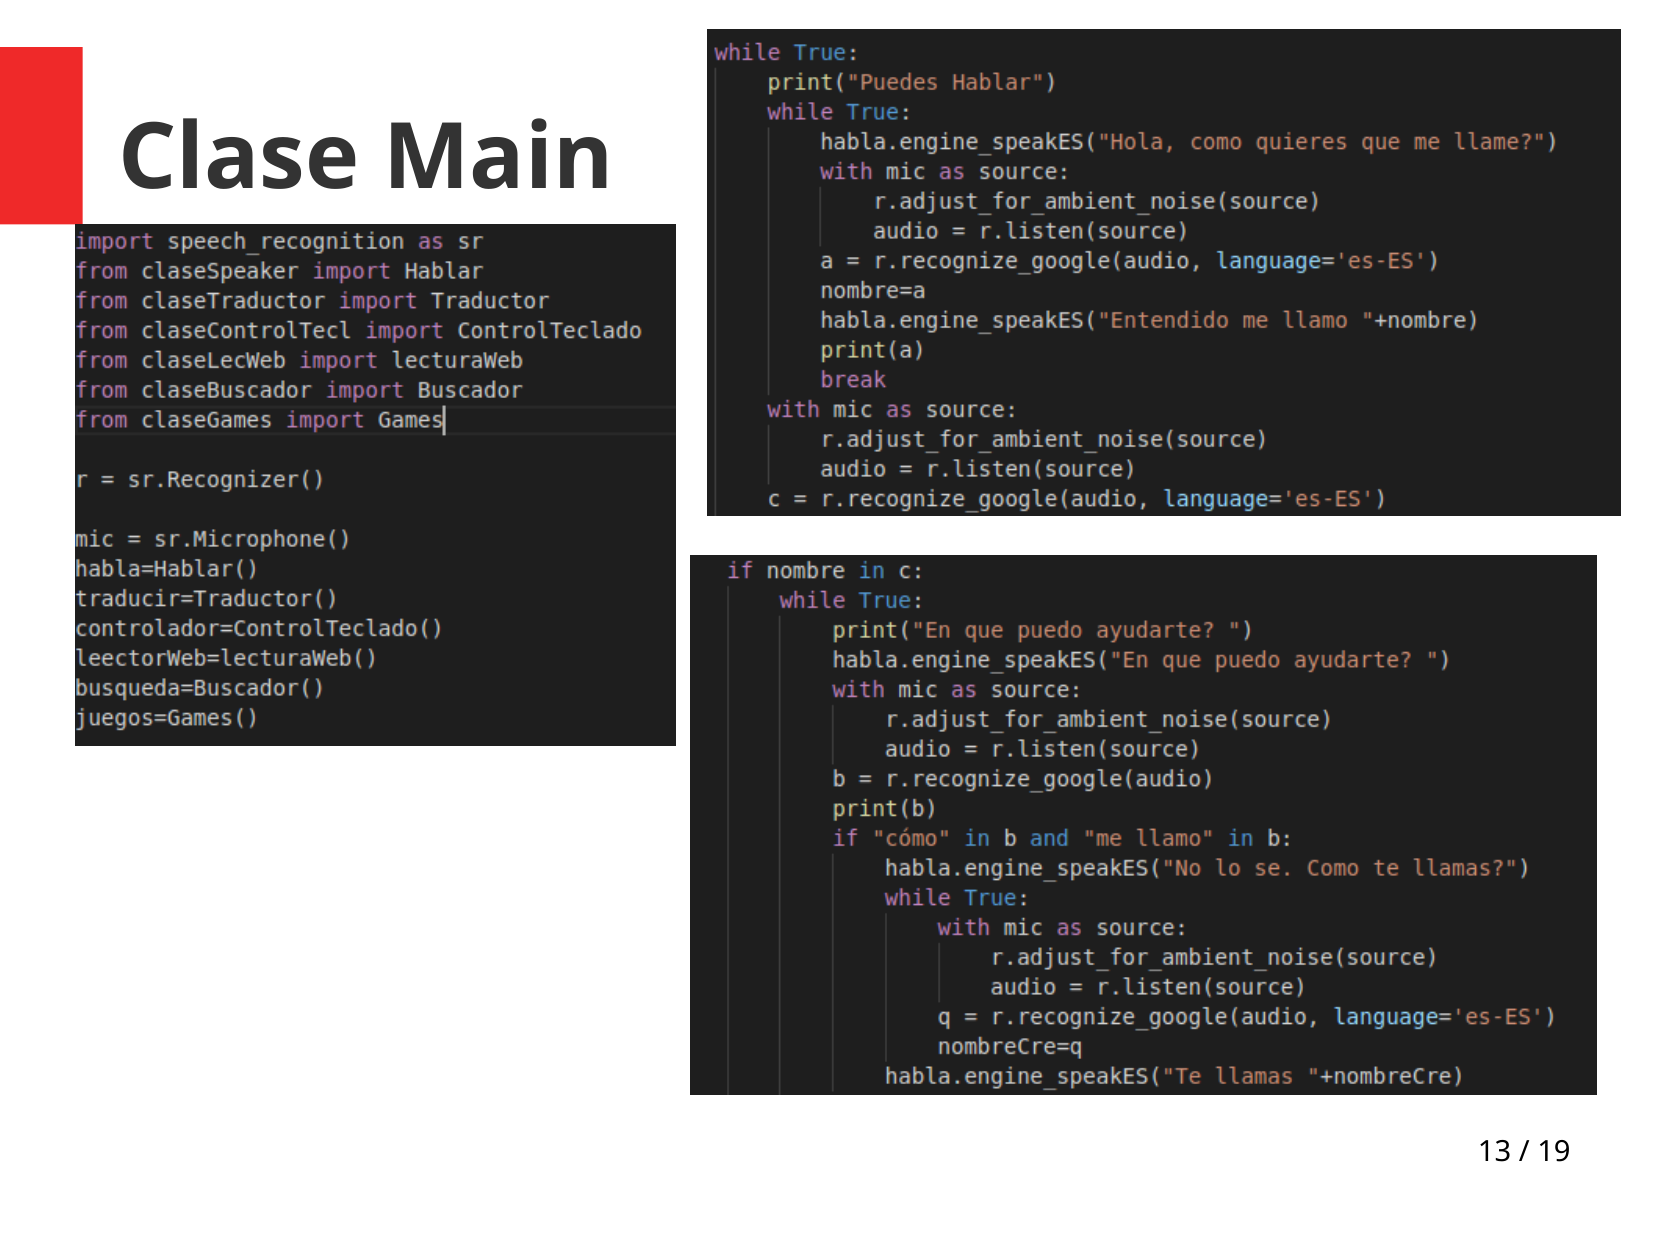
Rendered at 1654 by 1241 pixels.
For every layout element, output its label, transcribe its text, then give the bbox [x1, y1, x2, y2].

picture [75, 224, 676, 746]
picture [707, 29, 1621, 516]
picture [690, 555, 1597, 1096]
title Clase Main [118, 49, 707, 257]
